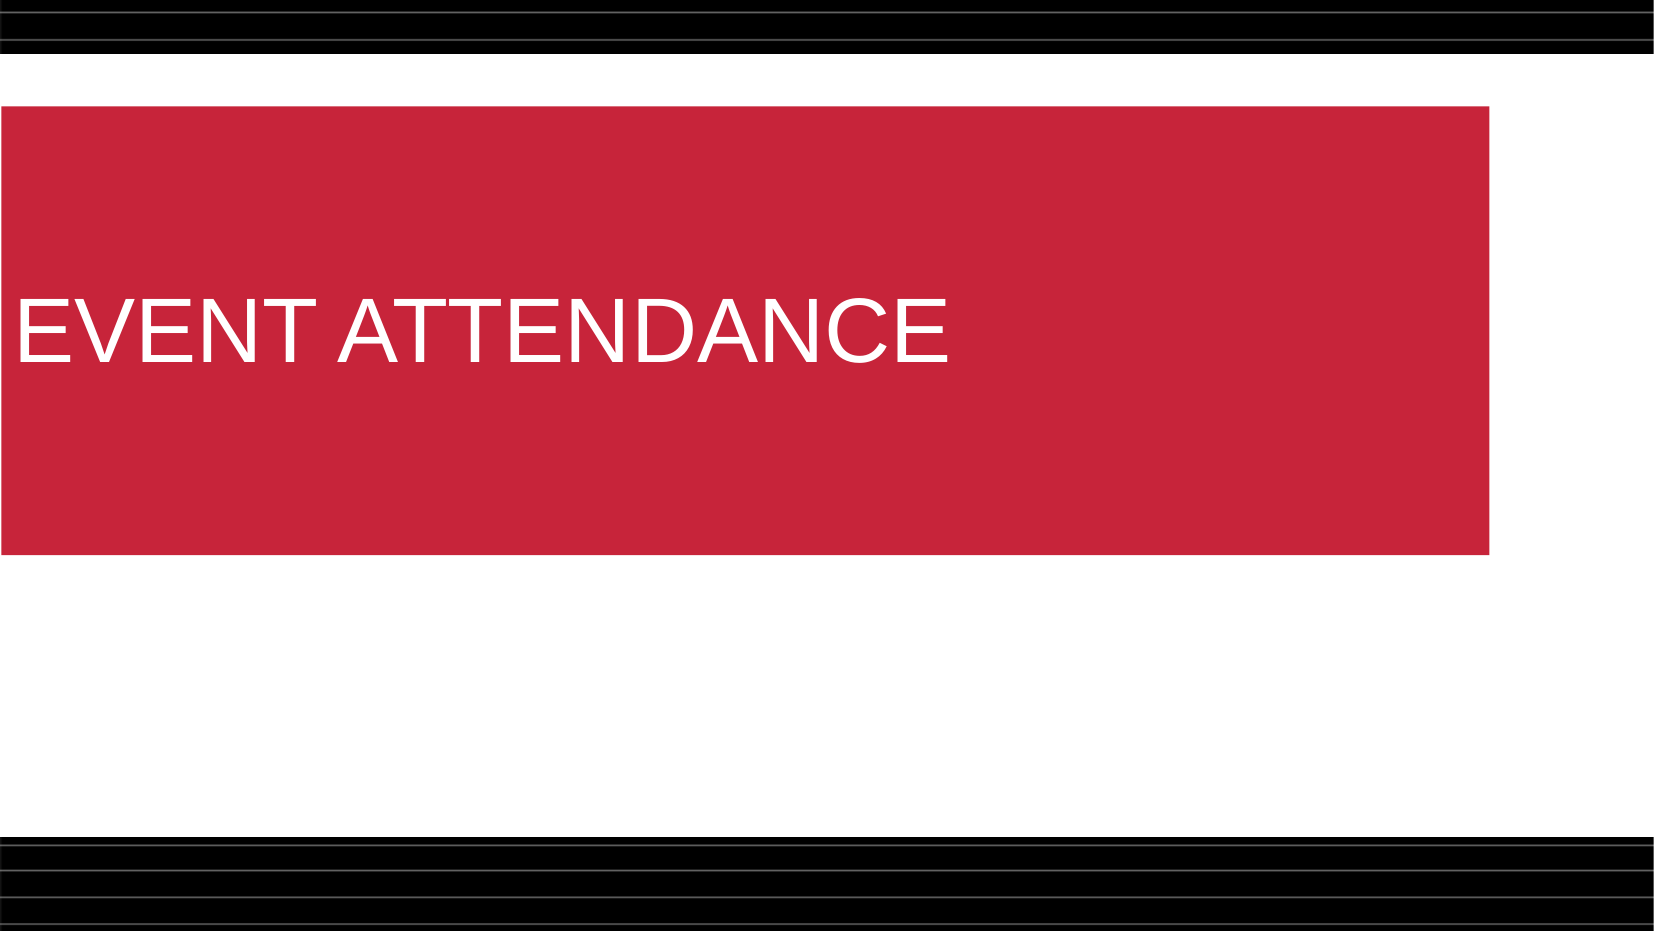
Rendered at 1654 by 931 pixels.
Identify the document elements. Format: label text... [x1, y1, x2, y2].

picture [0, 0, 1654, 54]
title EVENT ATTENDANCE [1, 106, 1490, 556]
picture [0, 837, 1654, 931]
